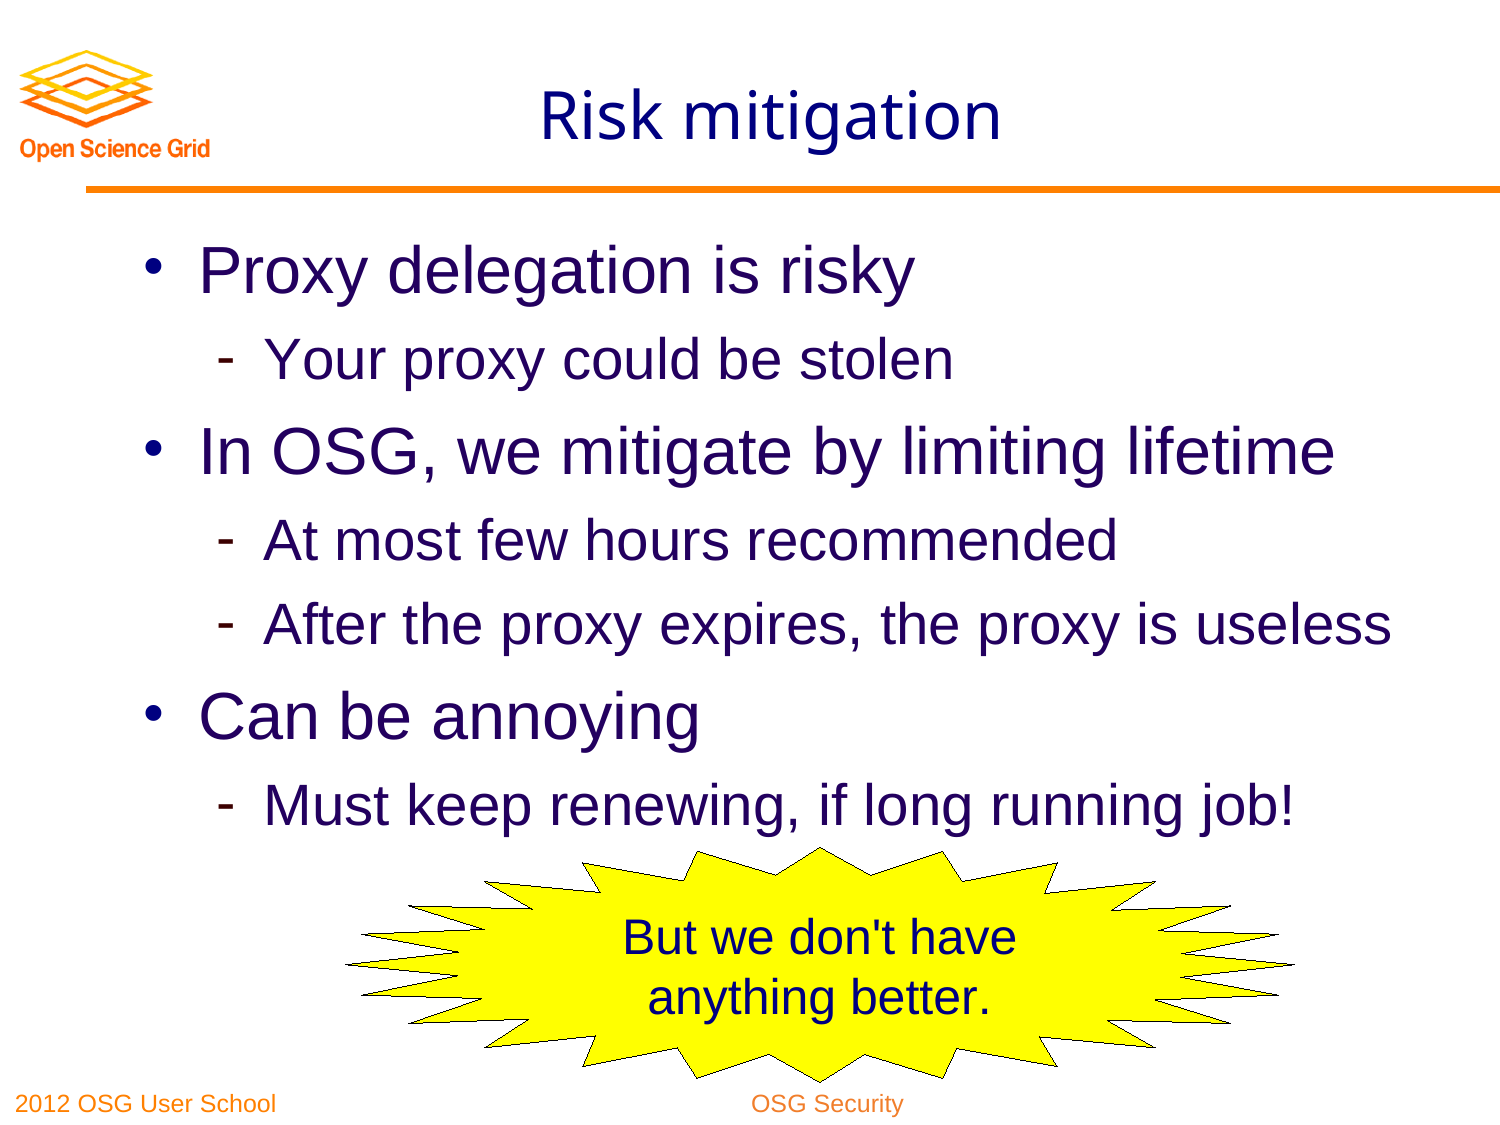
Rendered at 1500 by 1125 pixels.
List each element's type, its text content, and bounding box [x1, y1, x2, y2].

list Proxy delegation is risky Your proxy could be stolen In OSG, we mitigate by limiting lifetime At most few hours recommended After the proxy expires, the proxy is useless Can be annoying Must keep renewing, if long running job! [127, 218, 1445, 962]
picture [0, 27, 201, 179]
text_box But we don't have anything better. [345, 847, 1295, 1083]
title Risk mitigation [201, 18, 1342, 207]
